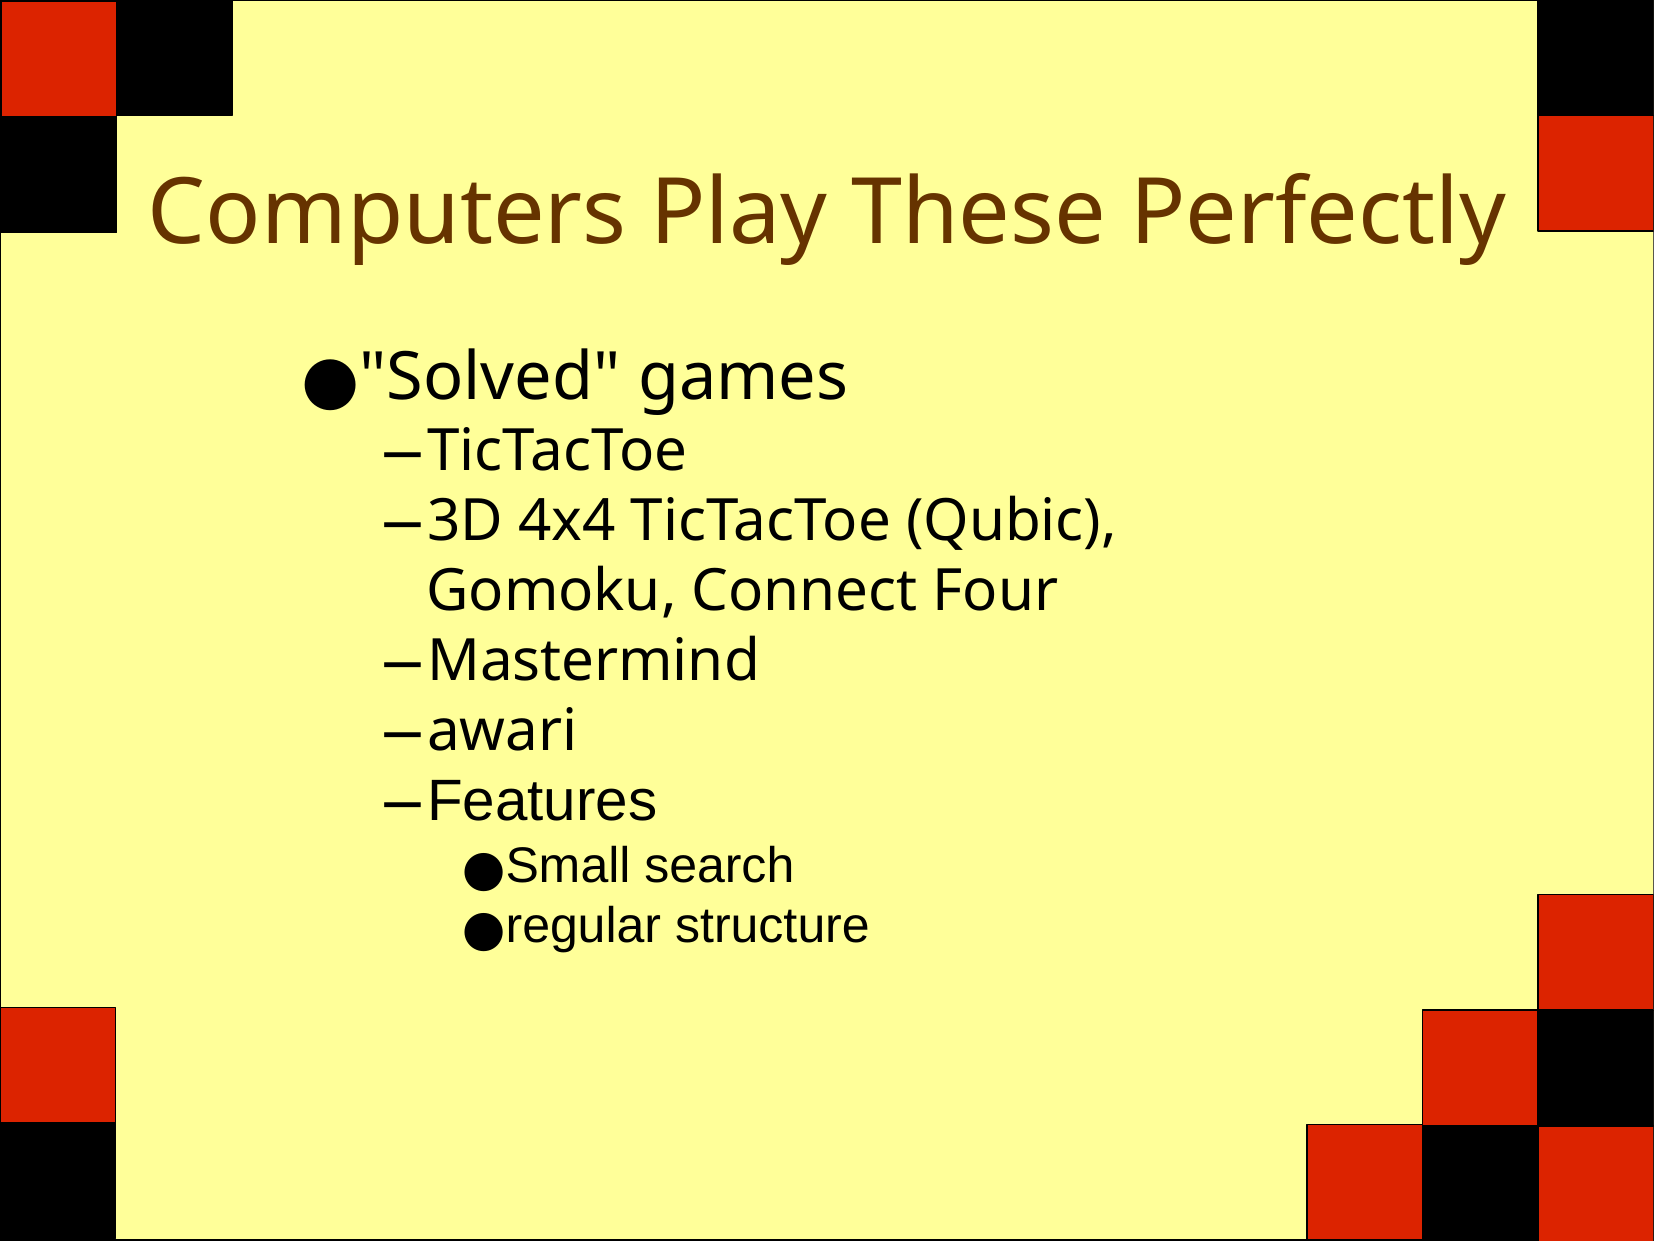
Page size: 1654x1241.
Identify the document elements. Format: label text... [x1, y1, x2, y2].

text_box "Solved" games Tic­Tac­Toe 3D 4x4 Tic­Tac­Toe (Qubic), Gomoku, Connect Four Mastermind awari Features Small search regular structure [284, 332, 1326, 1114]
text_box Computers Play These Perfectly [121, 102, 1534, 310]
